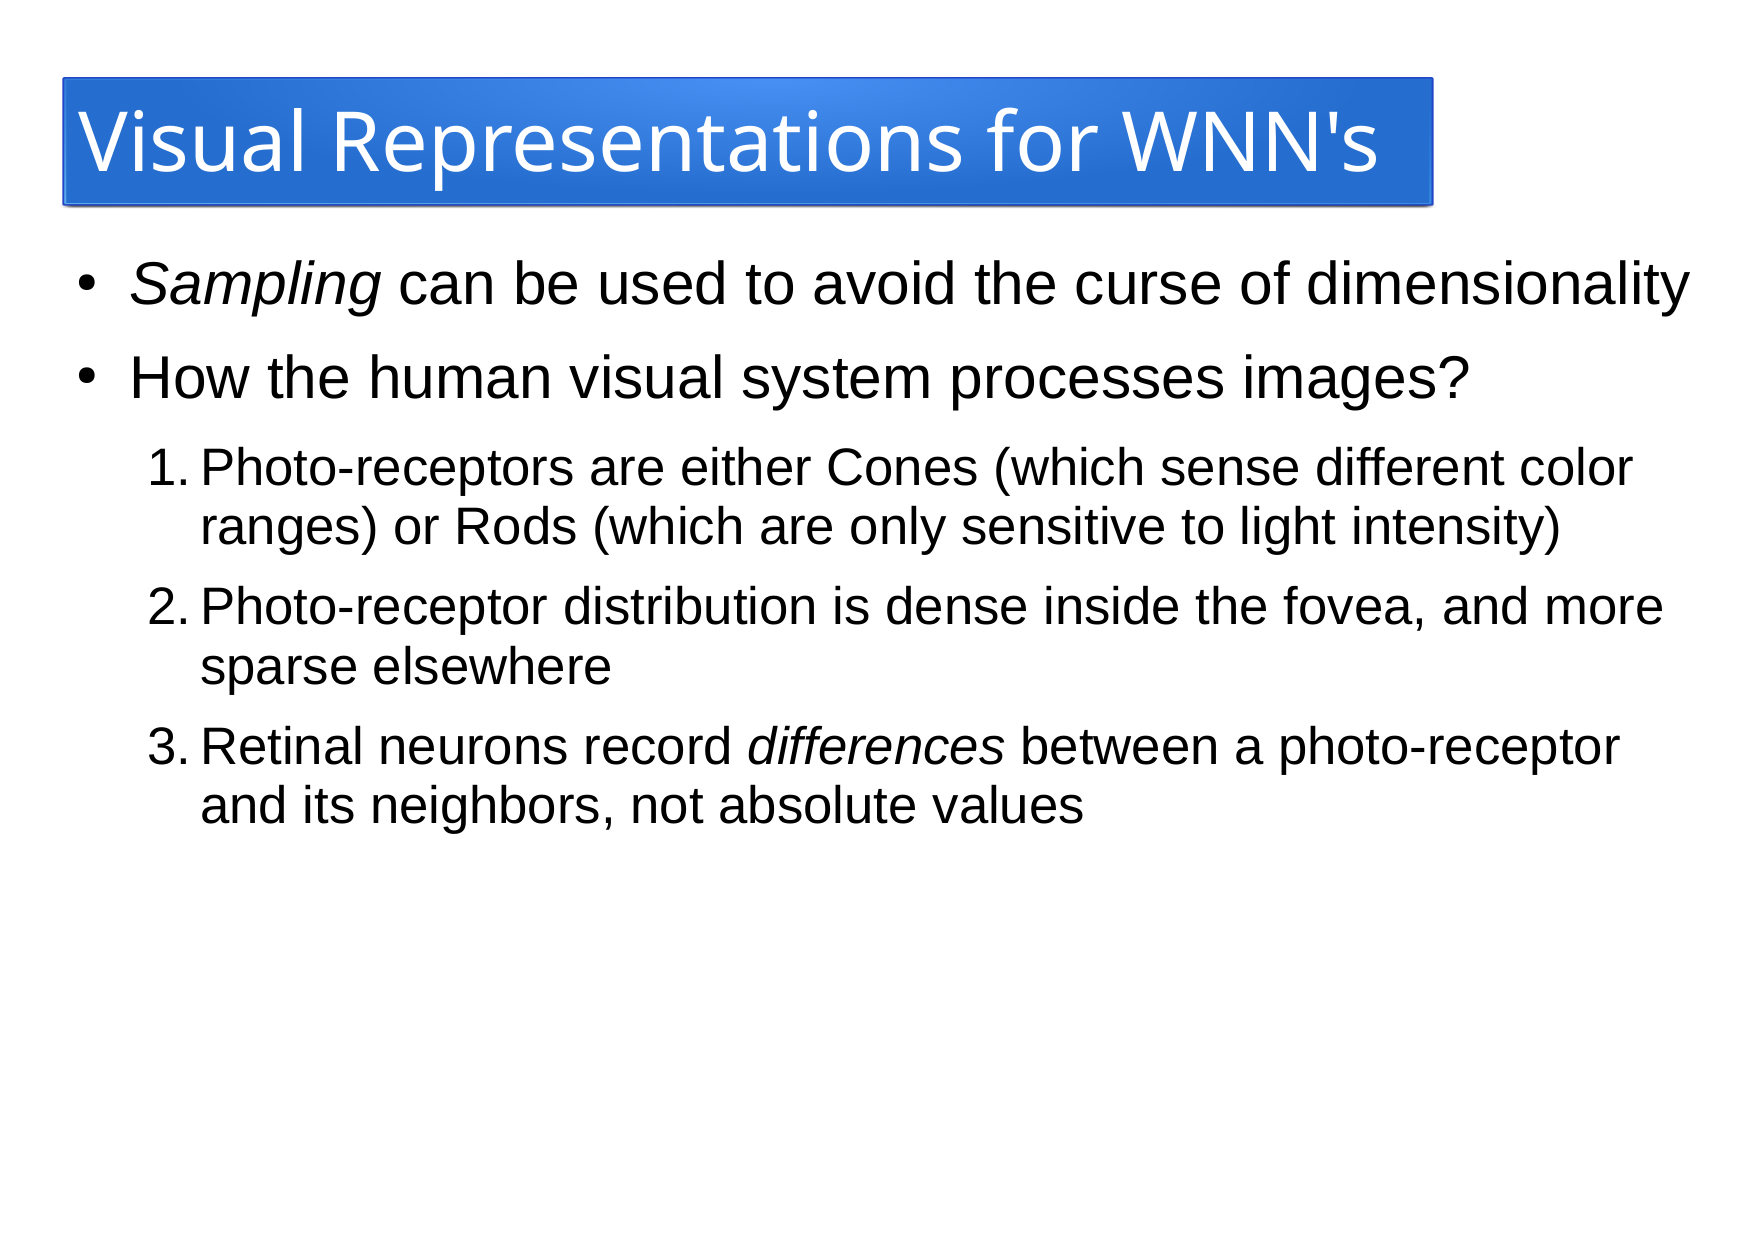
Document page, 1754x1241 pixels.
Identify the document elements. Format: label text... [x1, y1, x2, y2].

picture [58, 77, 1439, 209]
title Visual Representations for WNN's [78, 80, 1429, 198]
list Sampling can be used to avoid the curse of dimensionality How the human visual system processes images? Photo-receptors are either Cones (which sense different color ranges) or Rods (which are only sensitive to light intensity) Photo-receptor distribution is dense inside the fovea, and more sparse elsewhere Retinal neurons record differences between a photo-receptor and its neighbors, not absolute values [58, 249, 1696, 1051]
